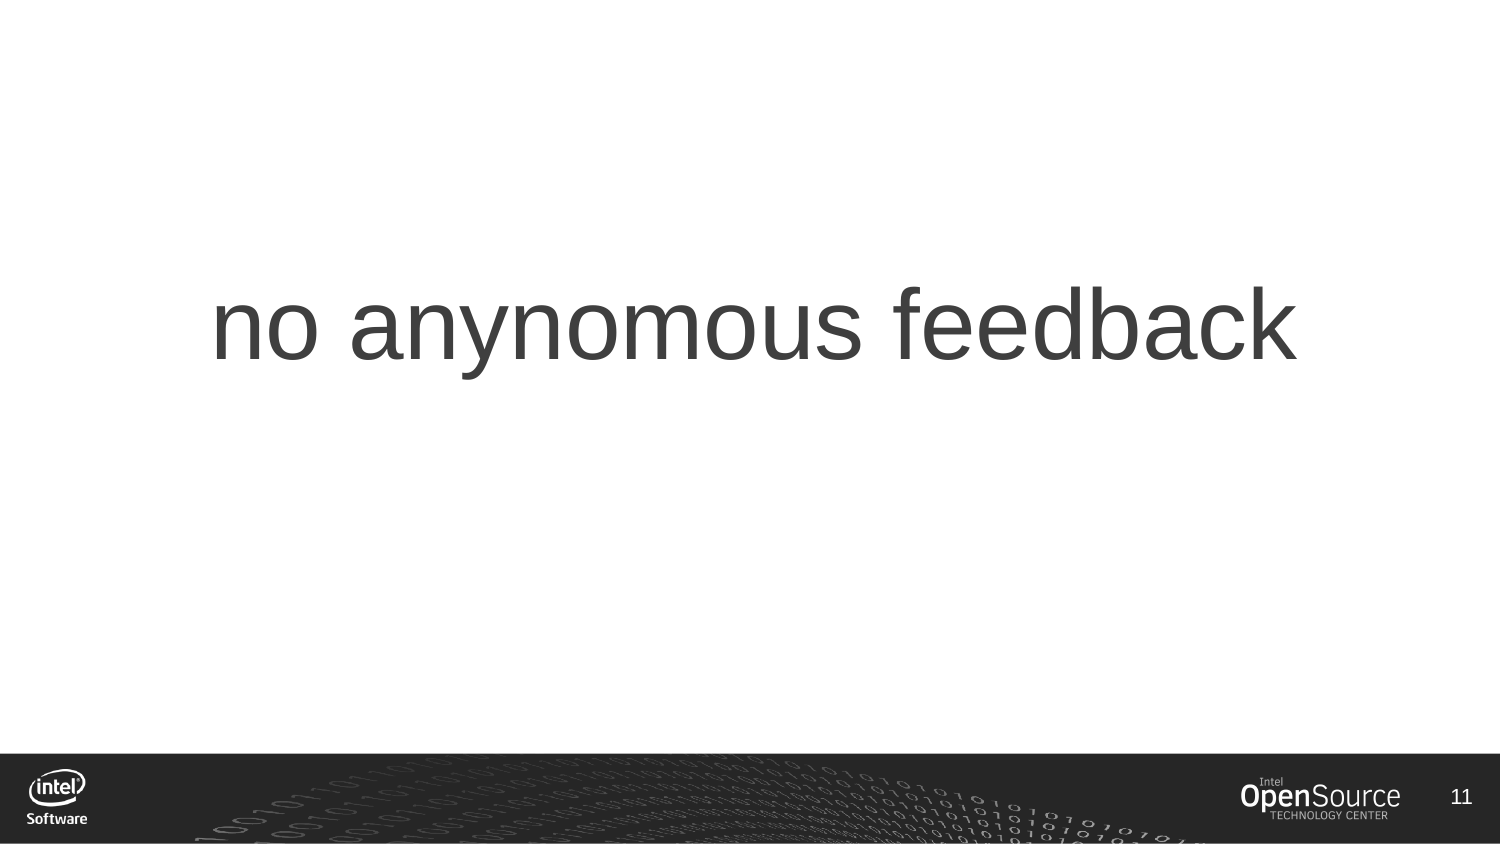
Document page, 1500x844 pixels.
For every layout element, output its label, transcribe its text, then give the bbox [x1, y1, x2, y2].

picture [1220, 757, 1418, 839]
picture [27, 753, 87, 844]
title no anynomous feedback [79, 259, 1430, 413]
